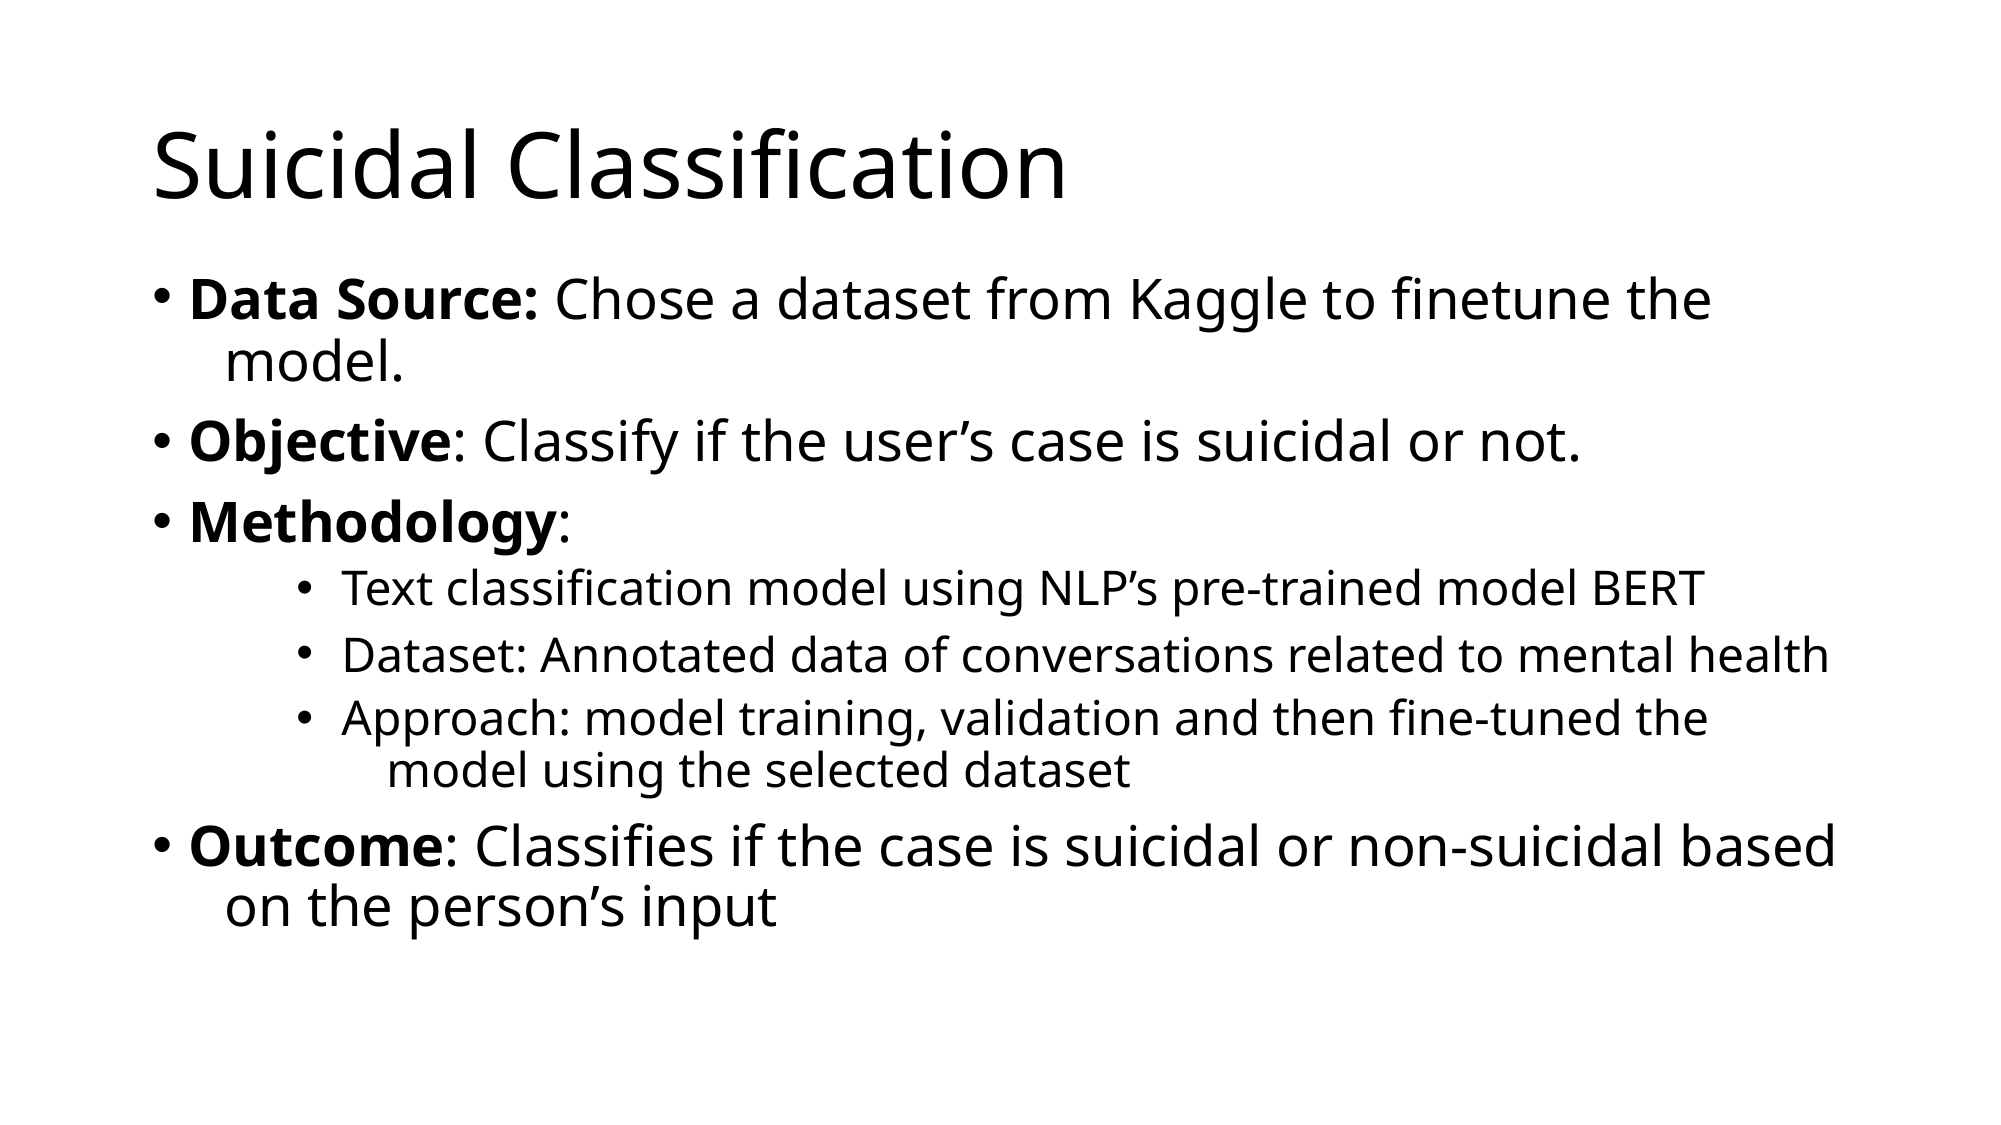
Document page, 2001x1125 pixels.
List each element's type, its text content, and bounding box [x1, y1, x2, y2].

title Suicidal Classification [137, 59, 1863, 257]
list Data Source: Chose a dataset from Kaggle to finetune the model. Objective: Classify if the user’s case is suicidal or not. Methodology: Text classification model using NLP’s pre-trained model BERT Dataset: Annotated data of conversations related to mental health Approach: model training, validation and then fine-tuned the model using the selected dataset Outcome: Classifies if the case is suicidal or non-suicidal based on the person’s input [137, 257, 1863, 972]
